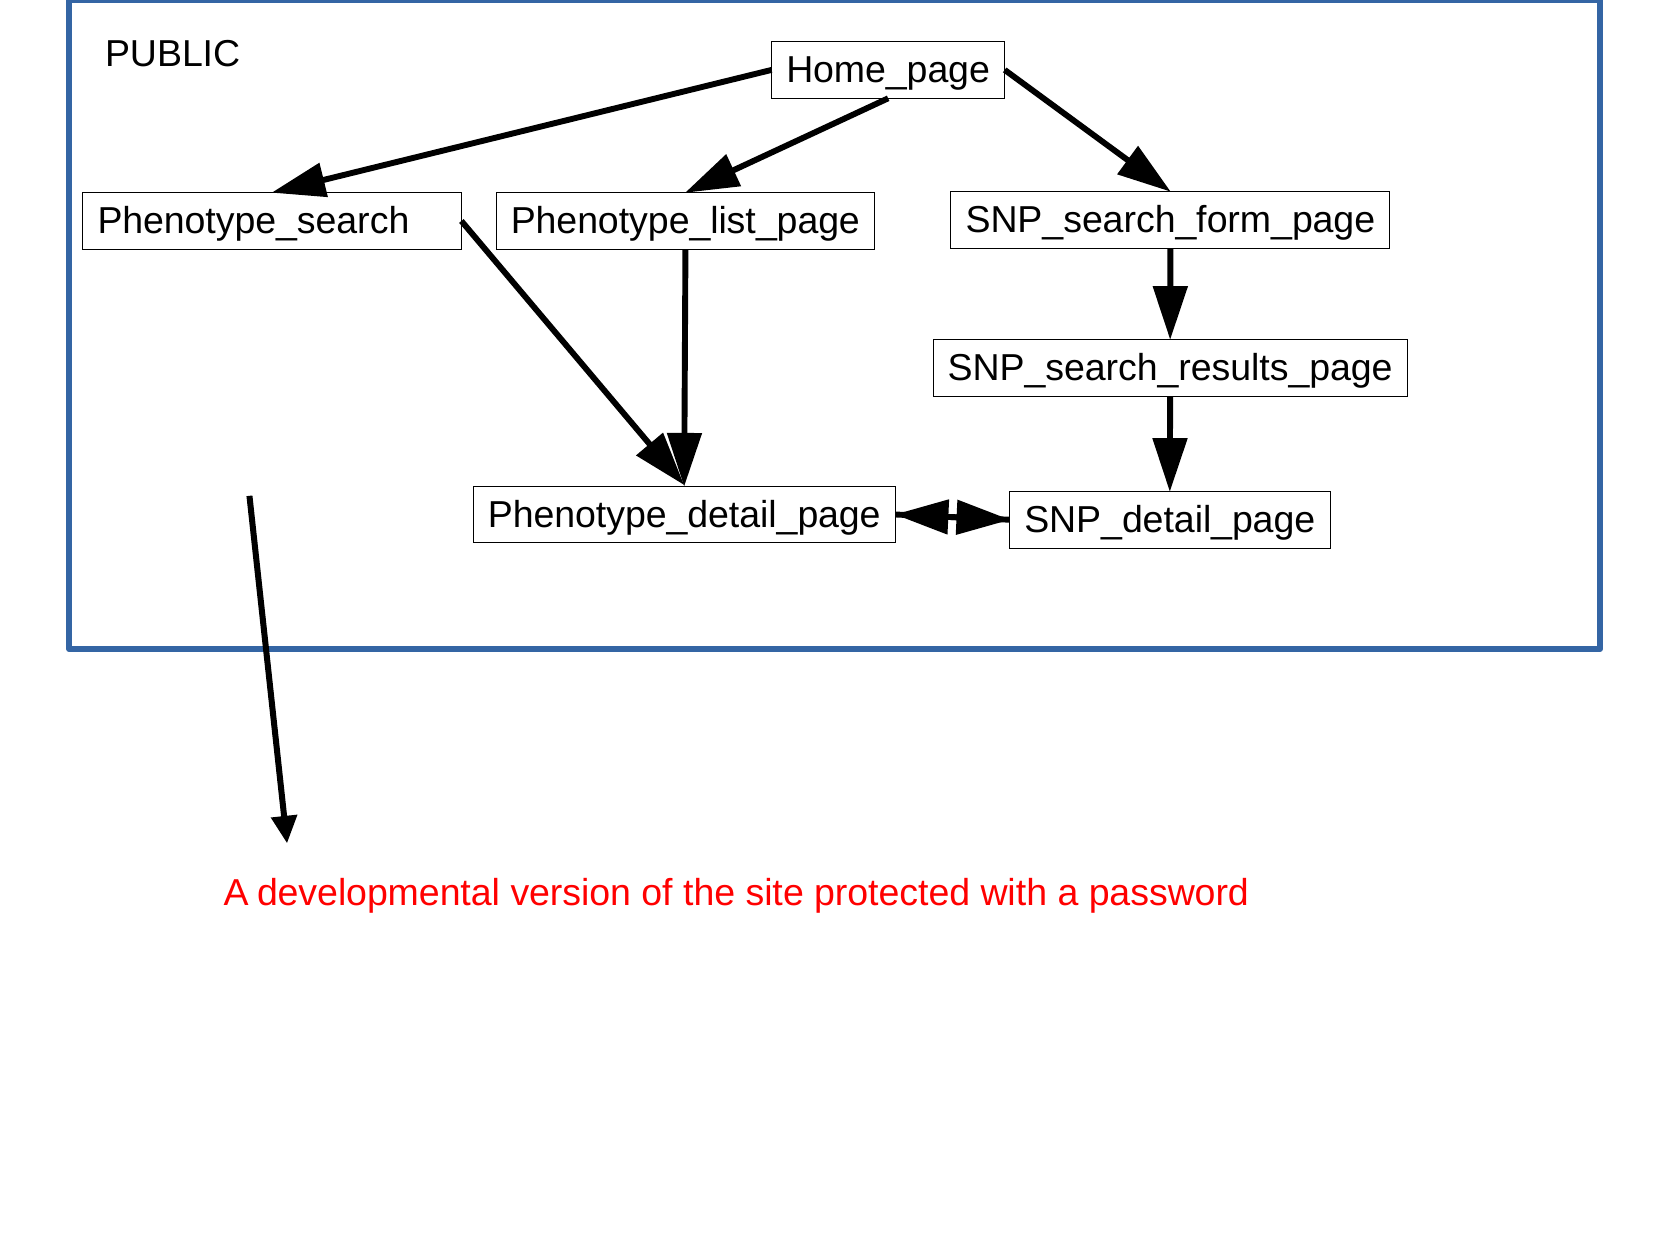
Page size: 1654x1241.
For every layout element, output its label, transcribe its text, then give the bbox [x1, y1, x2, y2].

text_box SNP_search_form_page [950, 191, 1390, 249]
text_box Home_page [771, 41, 1005, 99]
text_box A developmental version of the site protected with a password [208, 863, 1265, 921]
text_box Phenotype_detail_page [473, 486, 896, 543]
text_box Phenotype_list_page [496, 192, 875, 250]
text_box Phenotype_search [82, 192, 462, 250]
text_box PUBLIC [90, 25, 256, 83]
text_box SNP_detail_page [1009, 491, 1331, 549]
text_box SNP_search_results_page [933, 339, 1408, 397]
